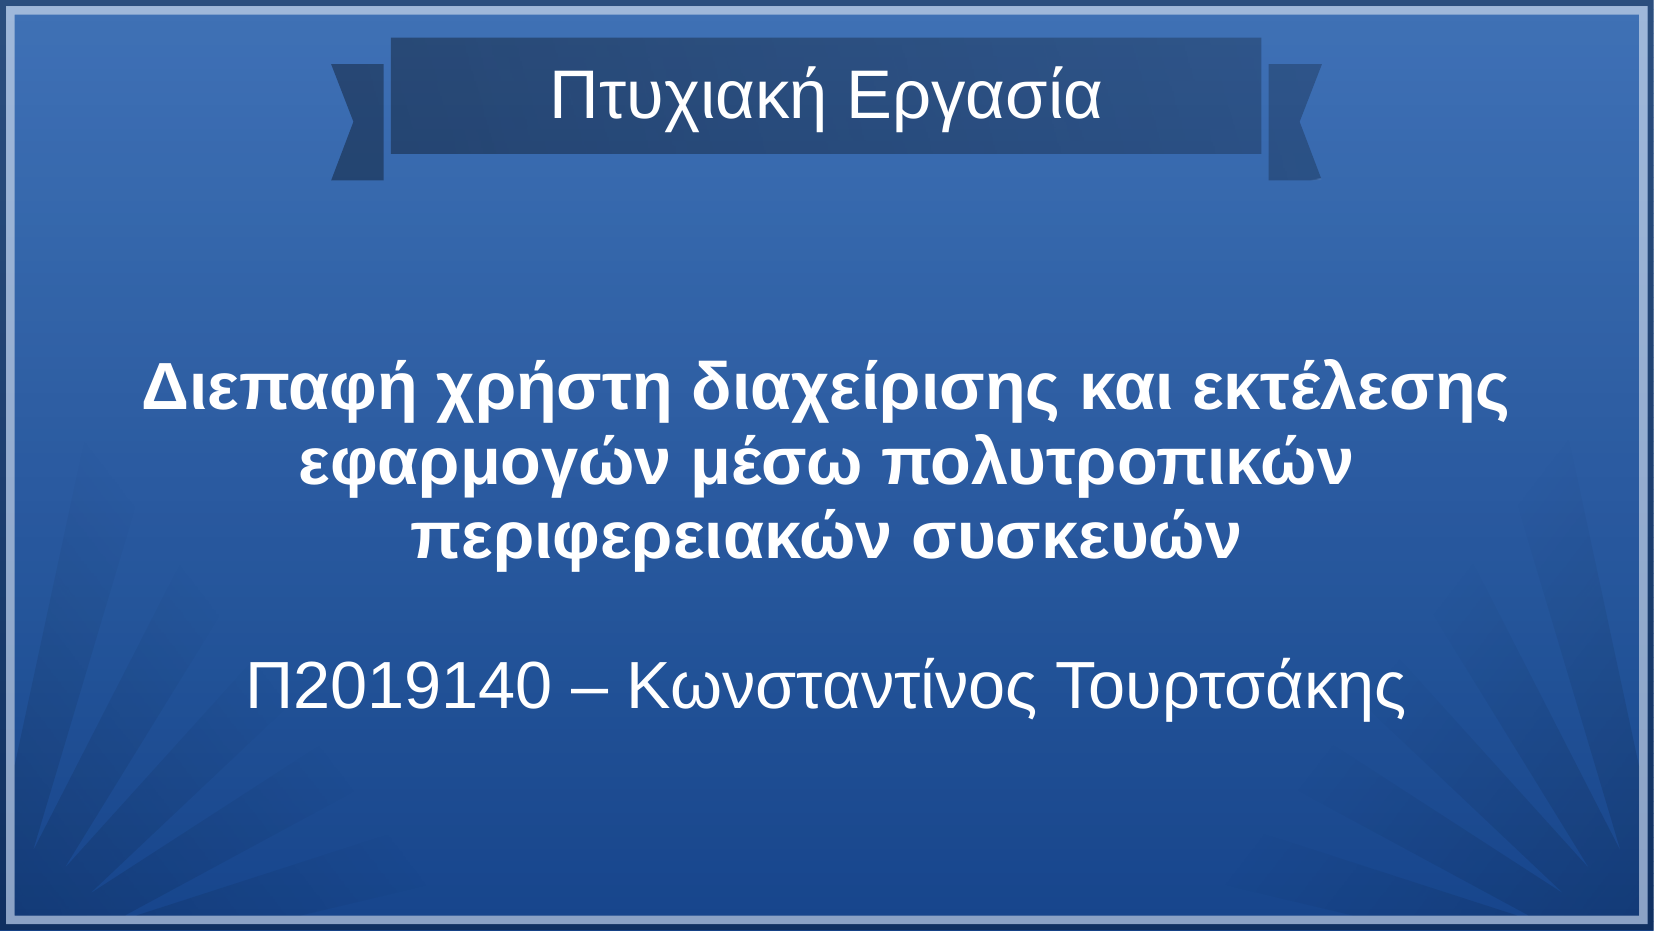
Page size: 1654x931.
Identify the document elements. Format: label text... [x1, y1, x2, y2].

subtitle Διεπαφή χρήστη διαχείρισης και εκτέλεσης εφαρμογών μέσω πολυτροπικών περιφερειακών συσκευών Π2019140 – Κωνσταντίνος Τουρτσάκης [82, 224, 1571, 848]
title Πτυχιακή Εργασία [389, 35, 1264, 154]
